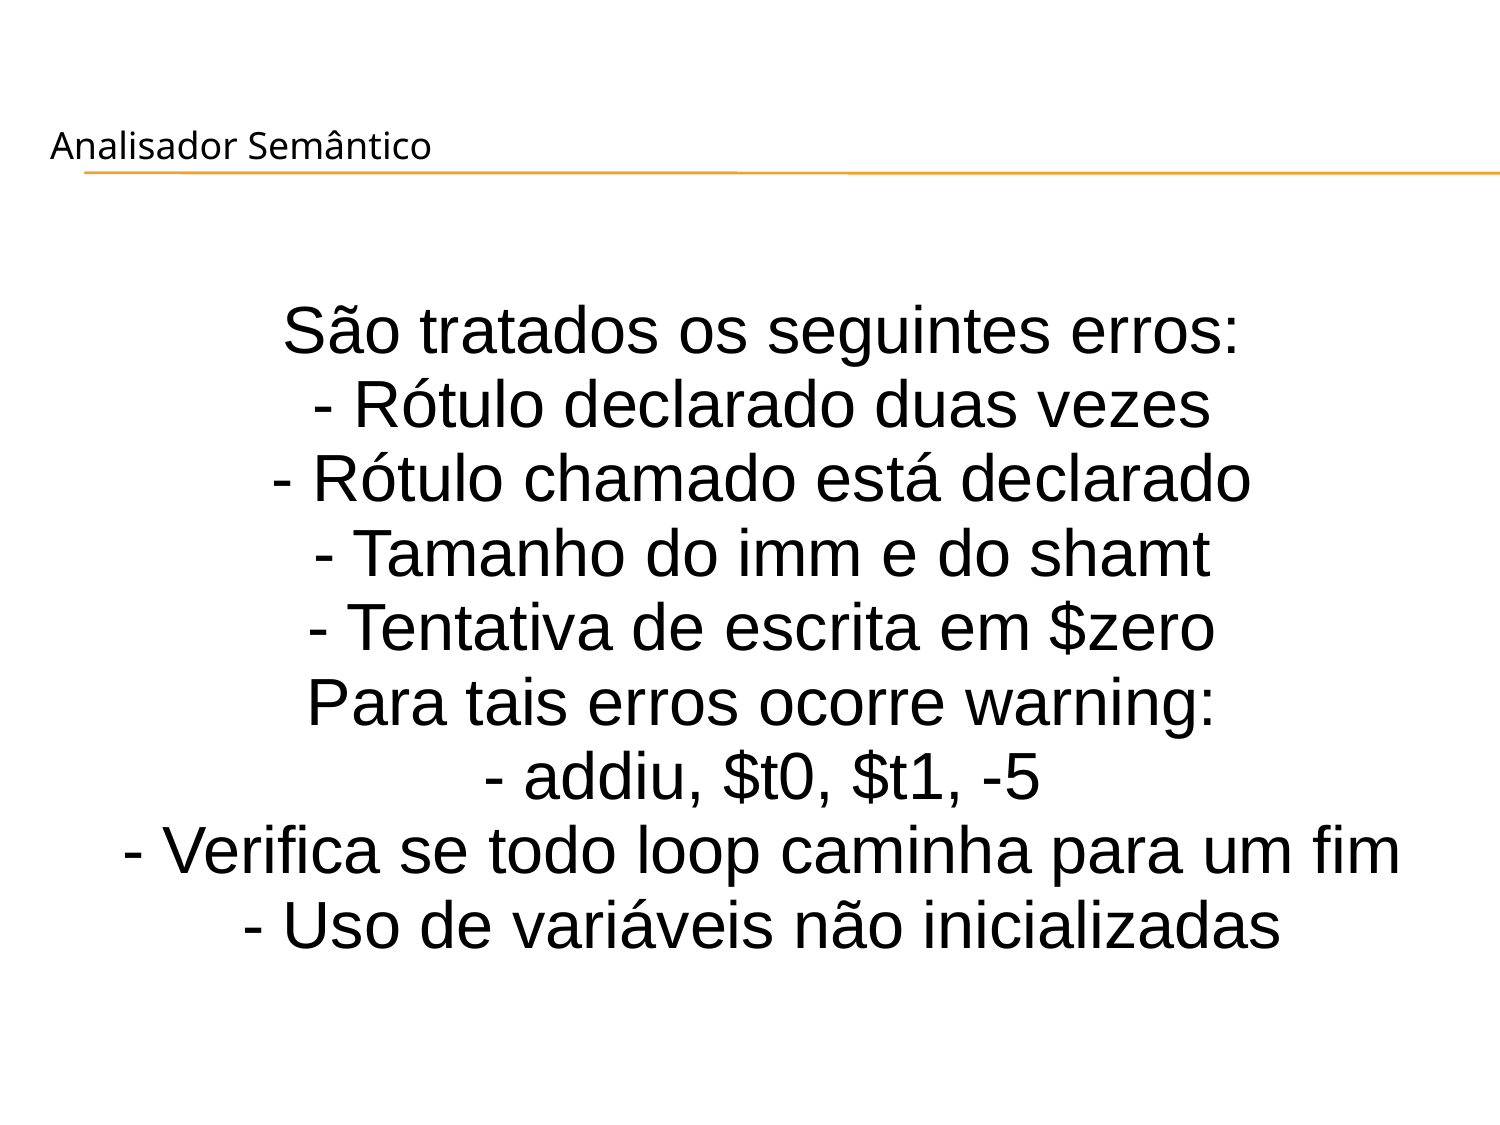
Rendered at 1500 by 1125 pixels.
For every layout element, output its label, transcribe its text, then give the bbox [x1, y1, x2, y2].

title Analisador Semântico [50, 82, 1476, 205]
subtitle São tratados os seguintes erros: - Rótulo declarado duas vezes - Rótulo chamado está declarado - Tamanho do imm e do shamt - Tentativa de escrita em $zero Para tais erros ocorre warning: - addiu, $t0, $t1, -5 - Verifica se todo loop caminha para um fim - Uso de variáveis não inicializadas [50, 262, 1476, 990]
